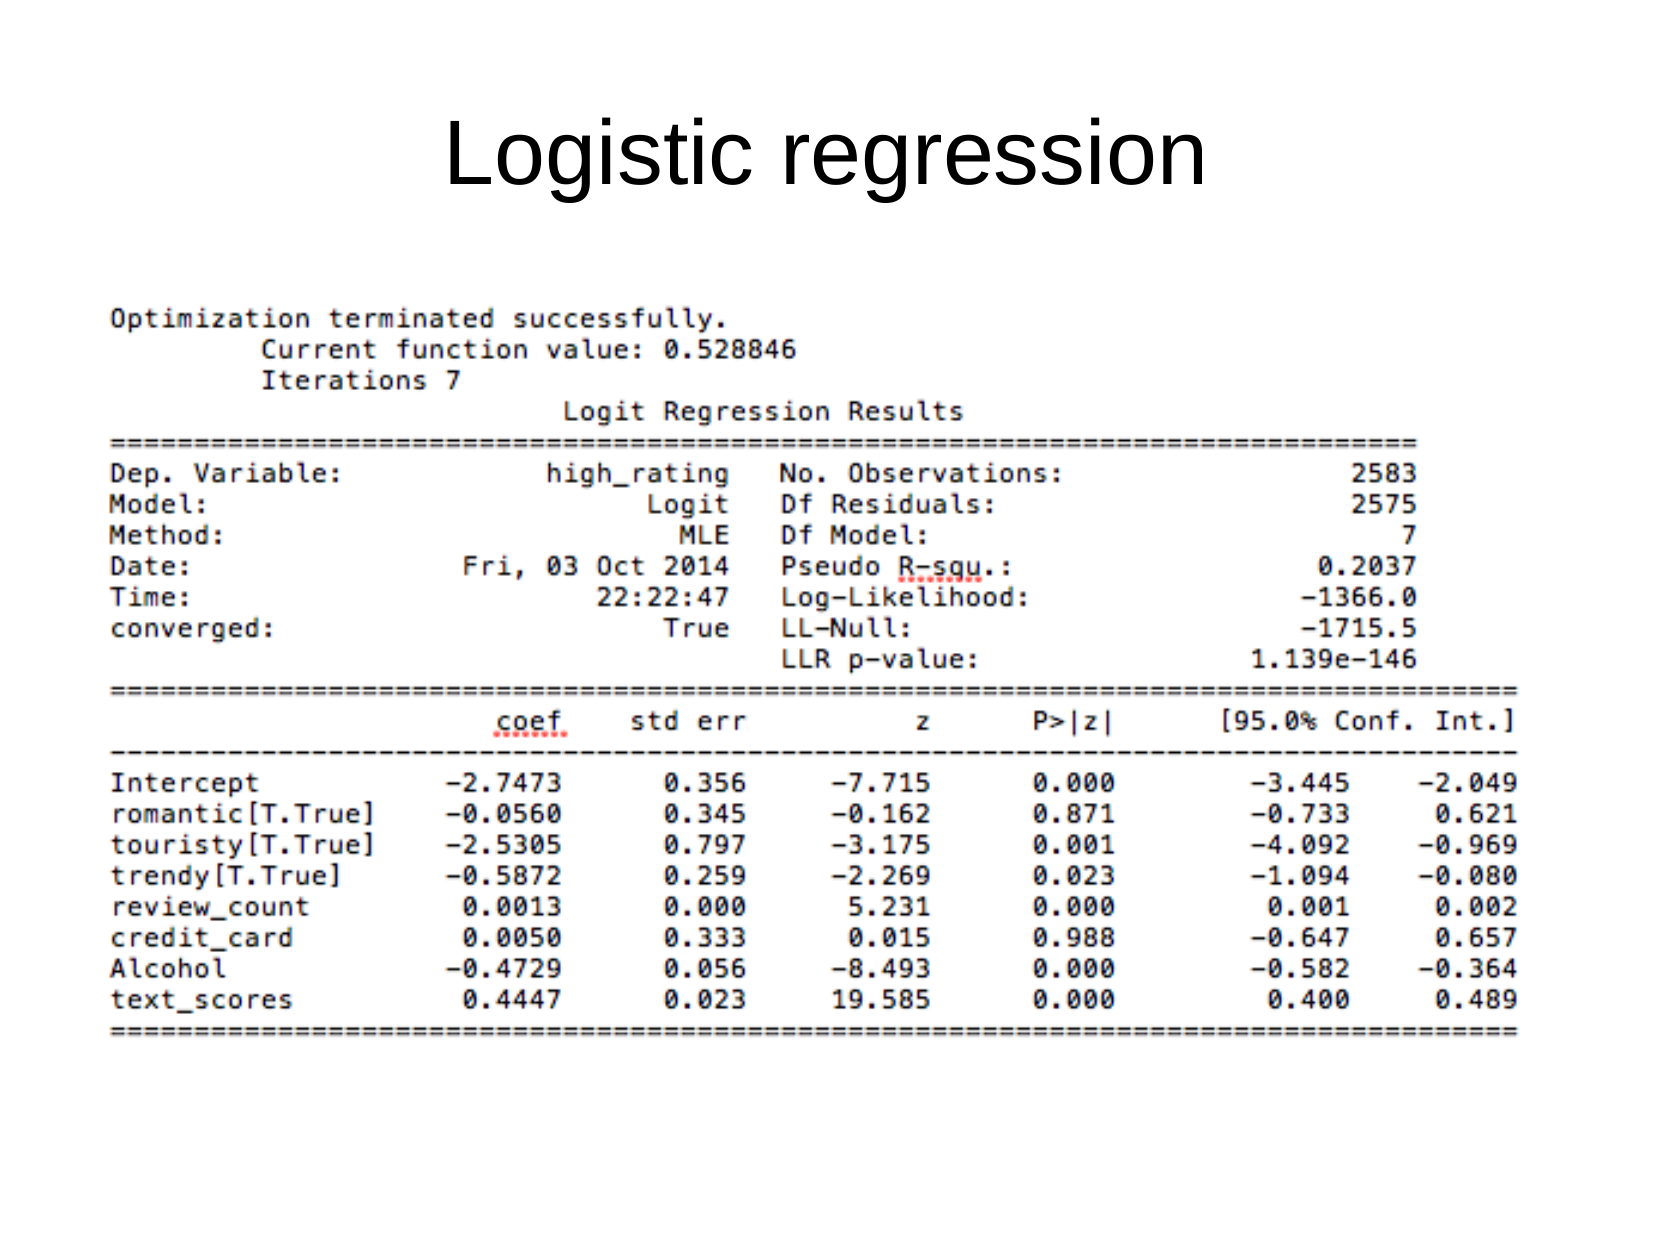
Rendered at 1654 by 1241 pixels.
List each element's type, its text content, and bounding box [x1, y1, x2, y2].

title Logistic regression [82, 49, 1571, 257]
picture [101, 290, 1572, 1083]
